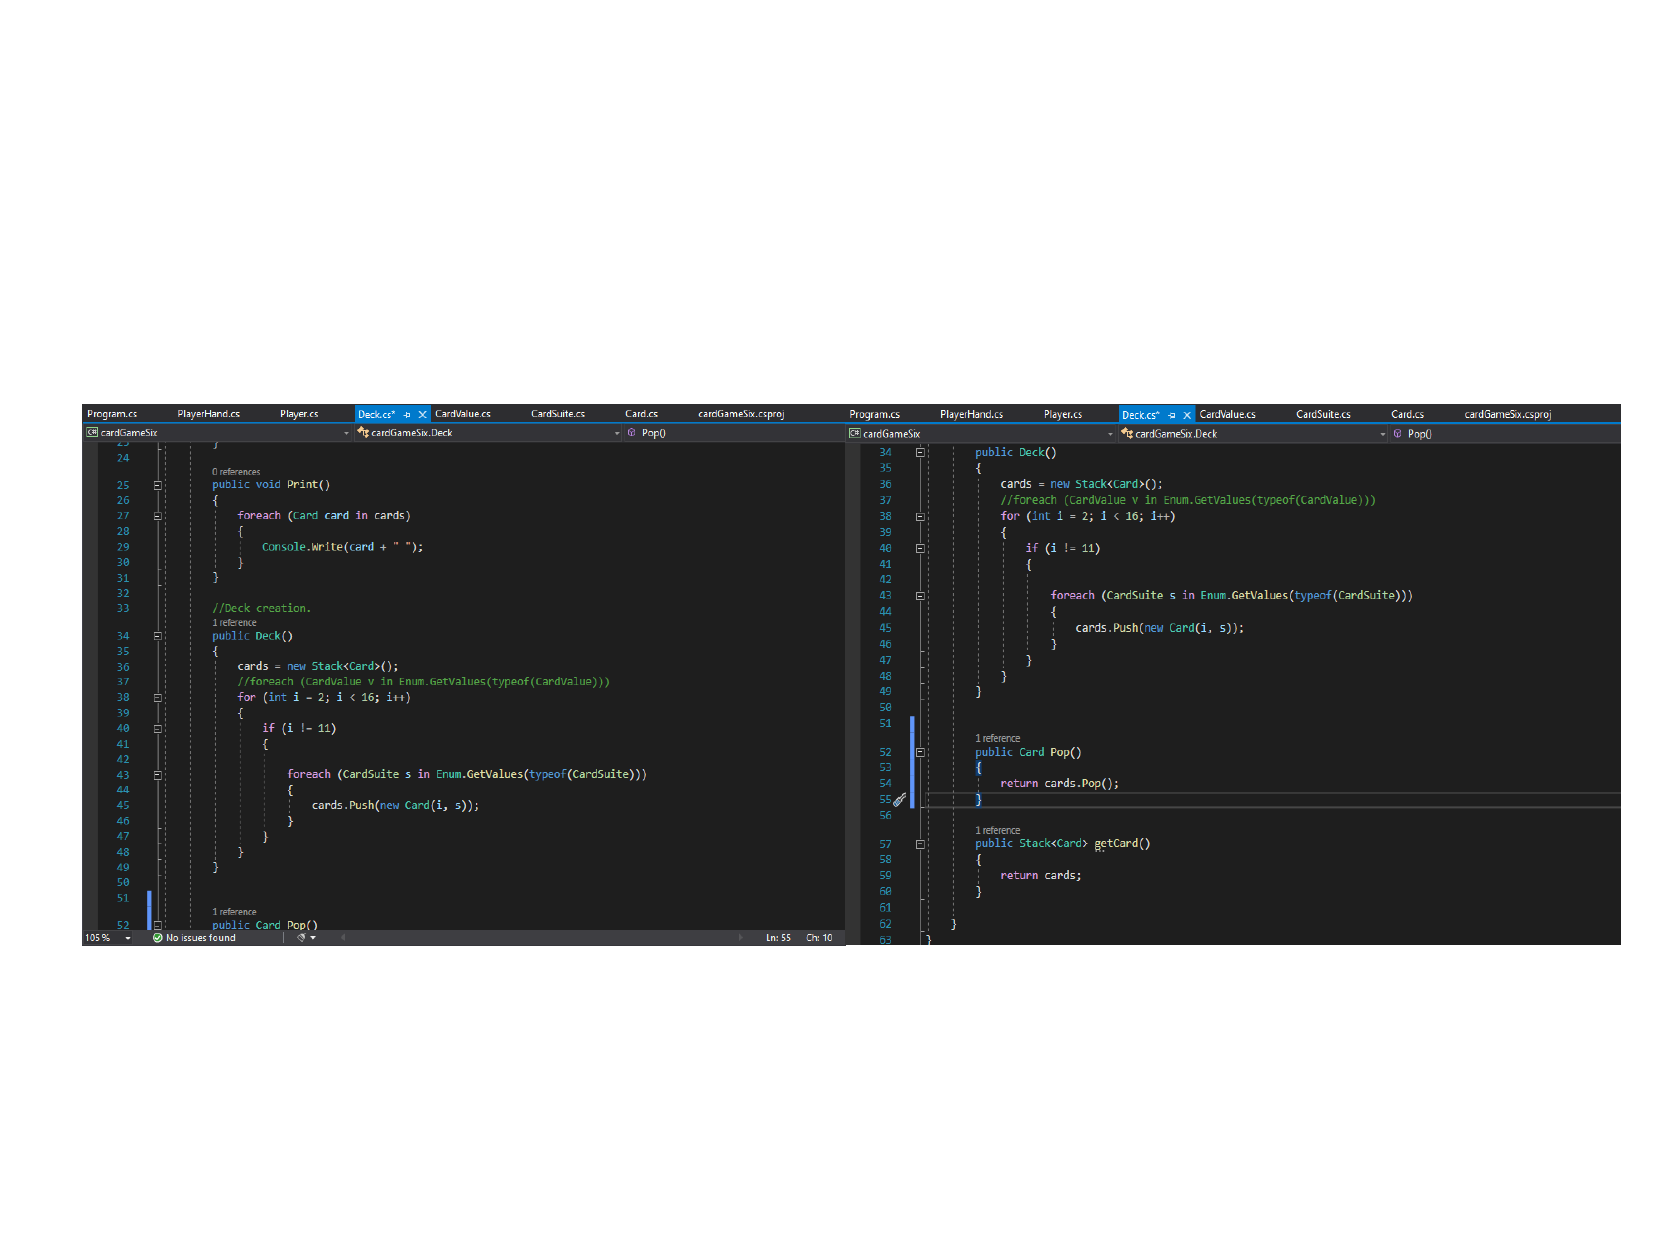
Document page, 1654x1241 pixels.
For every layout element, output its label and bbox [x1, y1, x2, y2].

picture [82, 404, 1621, 947]
